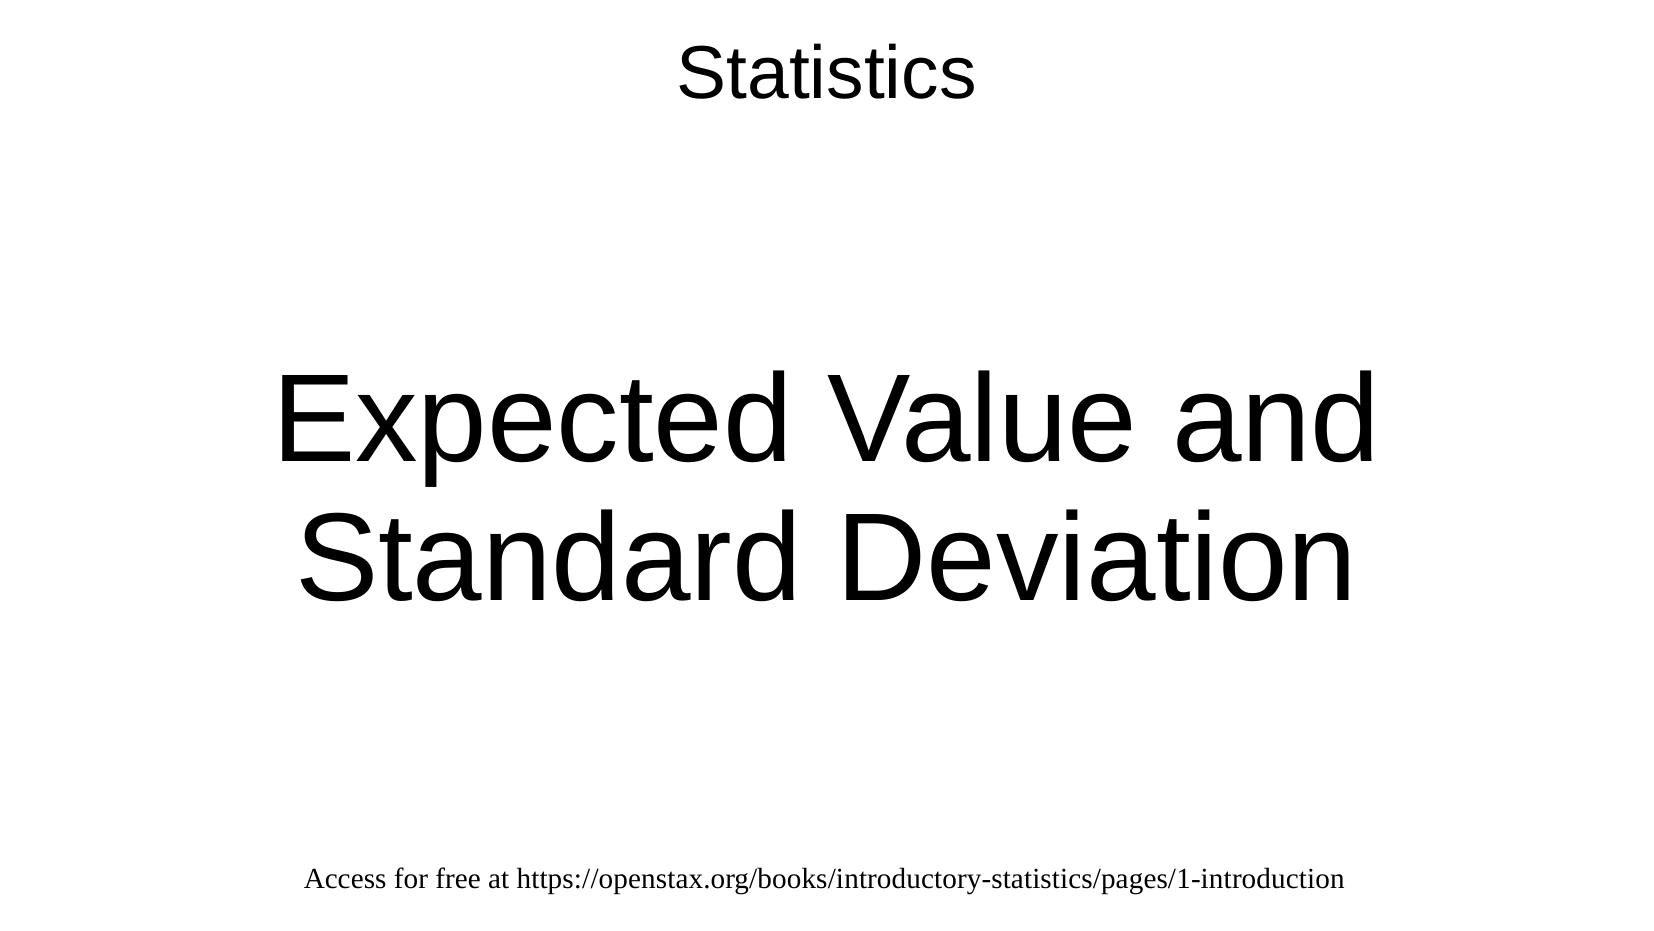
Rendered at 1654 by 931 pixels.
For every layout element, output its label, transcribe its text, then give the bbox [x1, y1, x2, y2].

title Statistics [82, 18, 1571, 112]
subtitle Expected Value and Standard Deviation [82, 112, 1571, 863]
